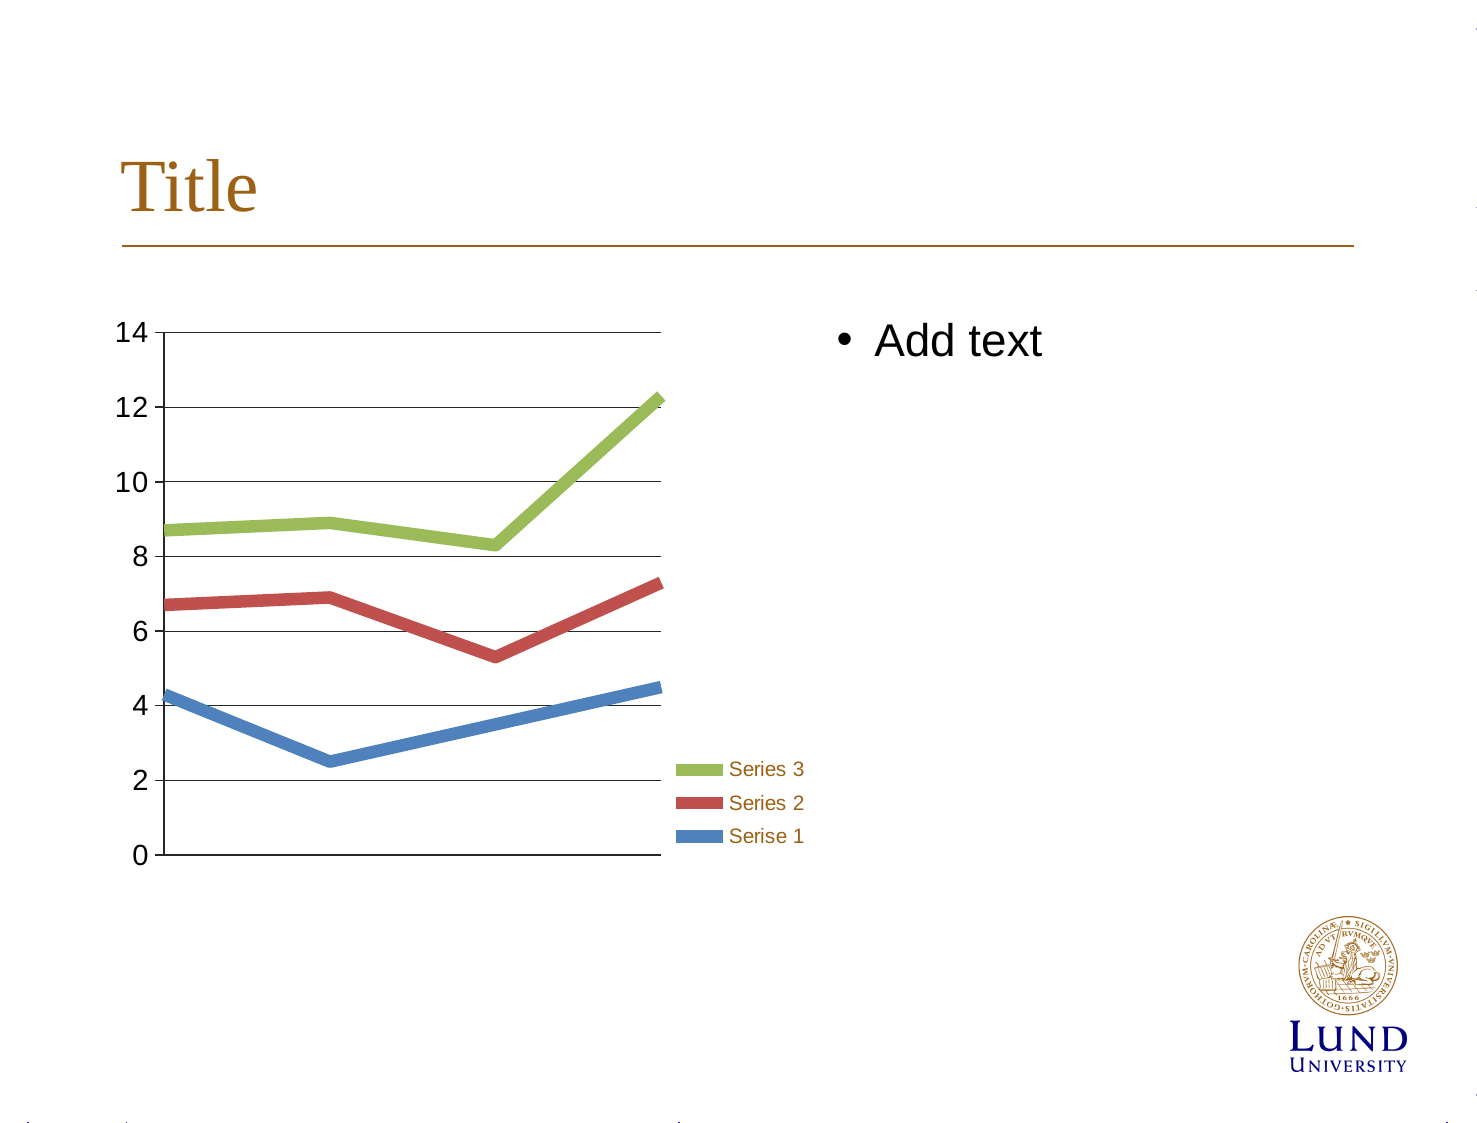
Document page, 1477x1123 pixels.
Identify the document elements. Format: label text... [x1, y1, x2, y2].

picture [1290, 916, 1407, 1072]
title Title [105, 46, 1354, 234]
list Add text [821, 303, 1354, 882]
chart [100, 304, 831, 883]
